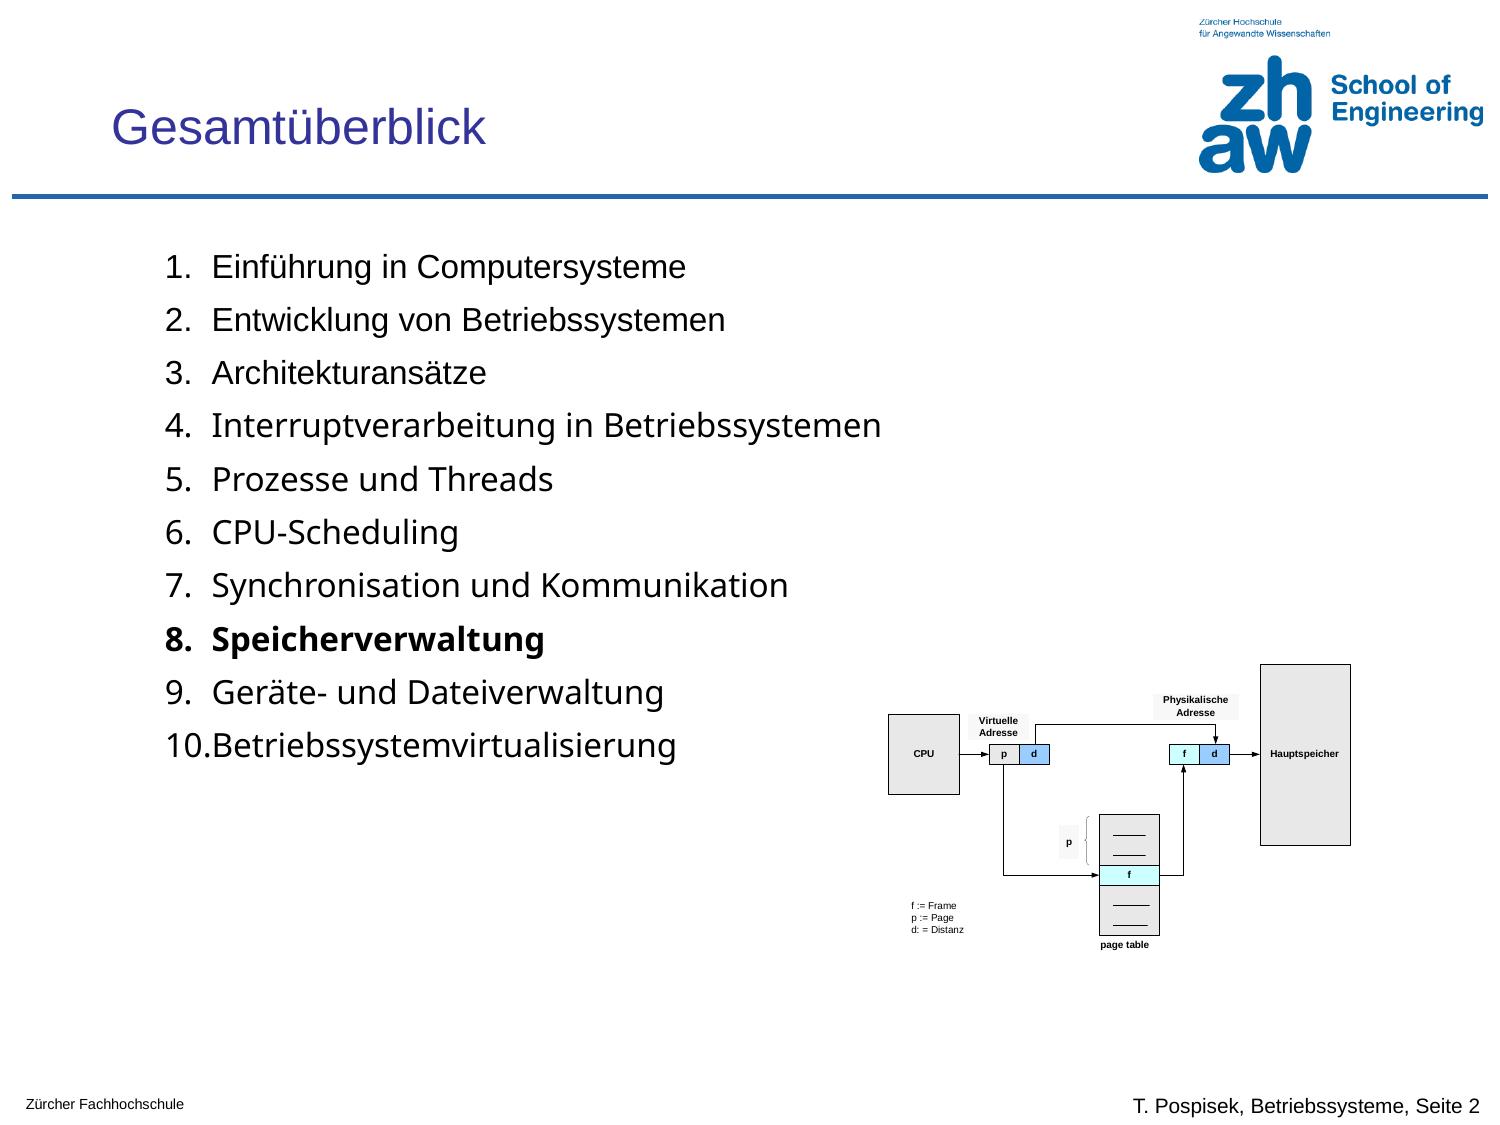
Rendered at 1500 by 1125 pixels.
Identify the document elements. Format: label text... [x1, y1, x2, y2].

title Gesamtüberblick [96, 50, 1375, 163]
picture [1199, 19, 1483, 173]
picture [887, 662, 1353, 957]
text_box Einführung in Computersysteme Entwicklung von Betriebssystemen Architekturansätze Interruptverarbeitung in Betriebssystemen Prozesse und Threads CPU-Scheduling Synchronisation und Kommunikation Speicherverwaltung Geräte- und Dateiverwaltung Betriebssystemvirtualisierung [149, 237, 1363, 1013]
